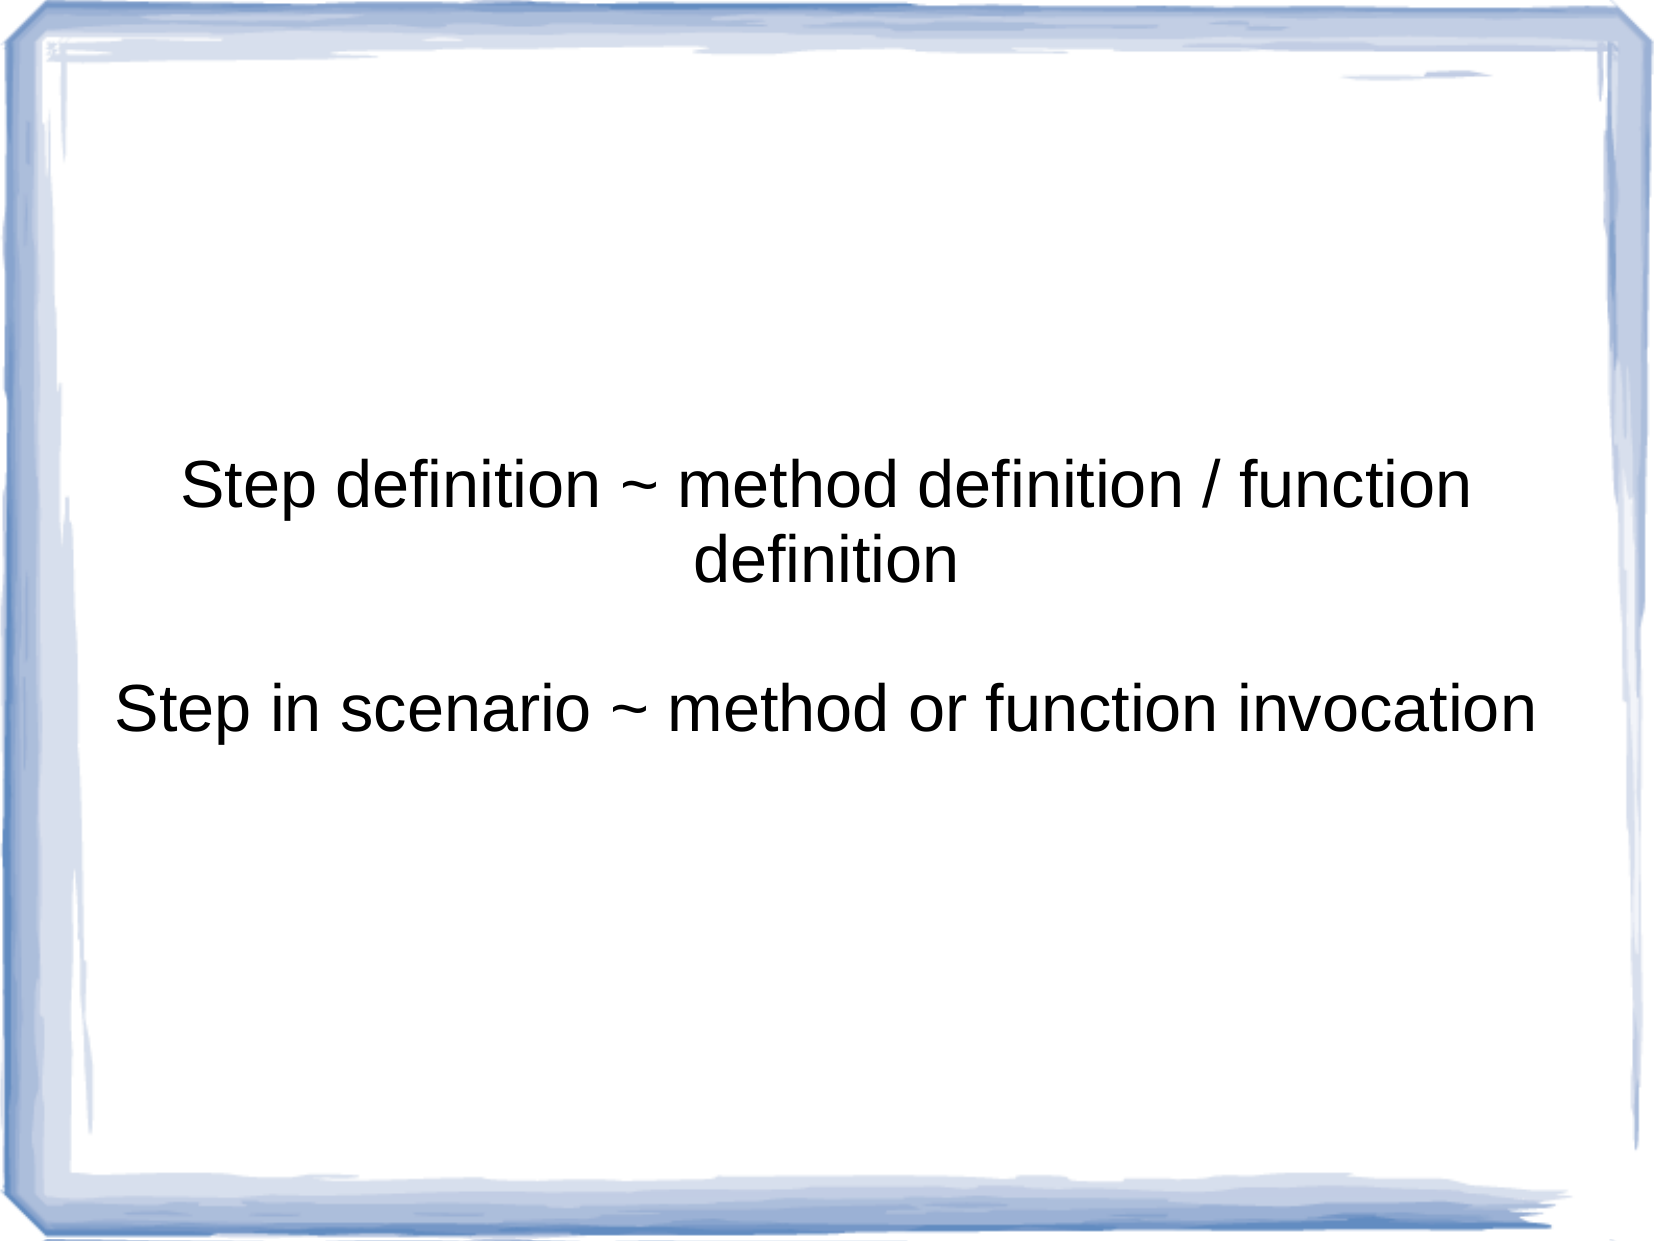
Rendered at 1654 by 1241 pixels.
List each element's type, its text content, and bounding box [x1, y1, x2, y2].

subtitle Step definition ~ method definition / function definition Step in scenario ~ method or function invocation [82, 56, 1571, 1136]
picture [0, 0, 1654, 1241]
